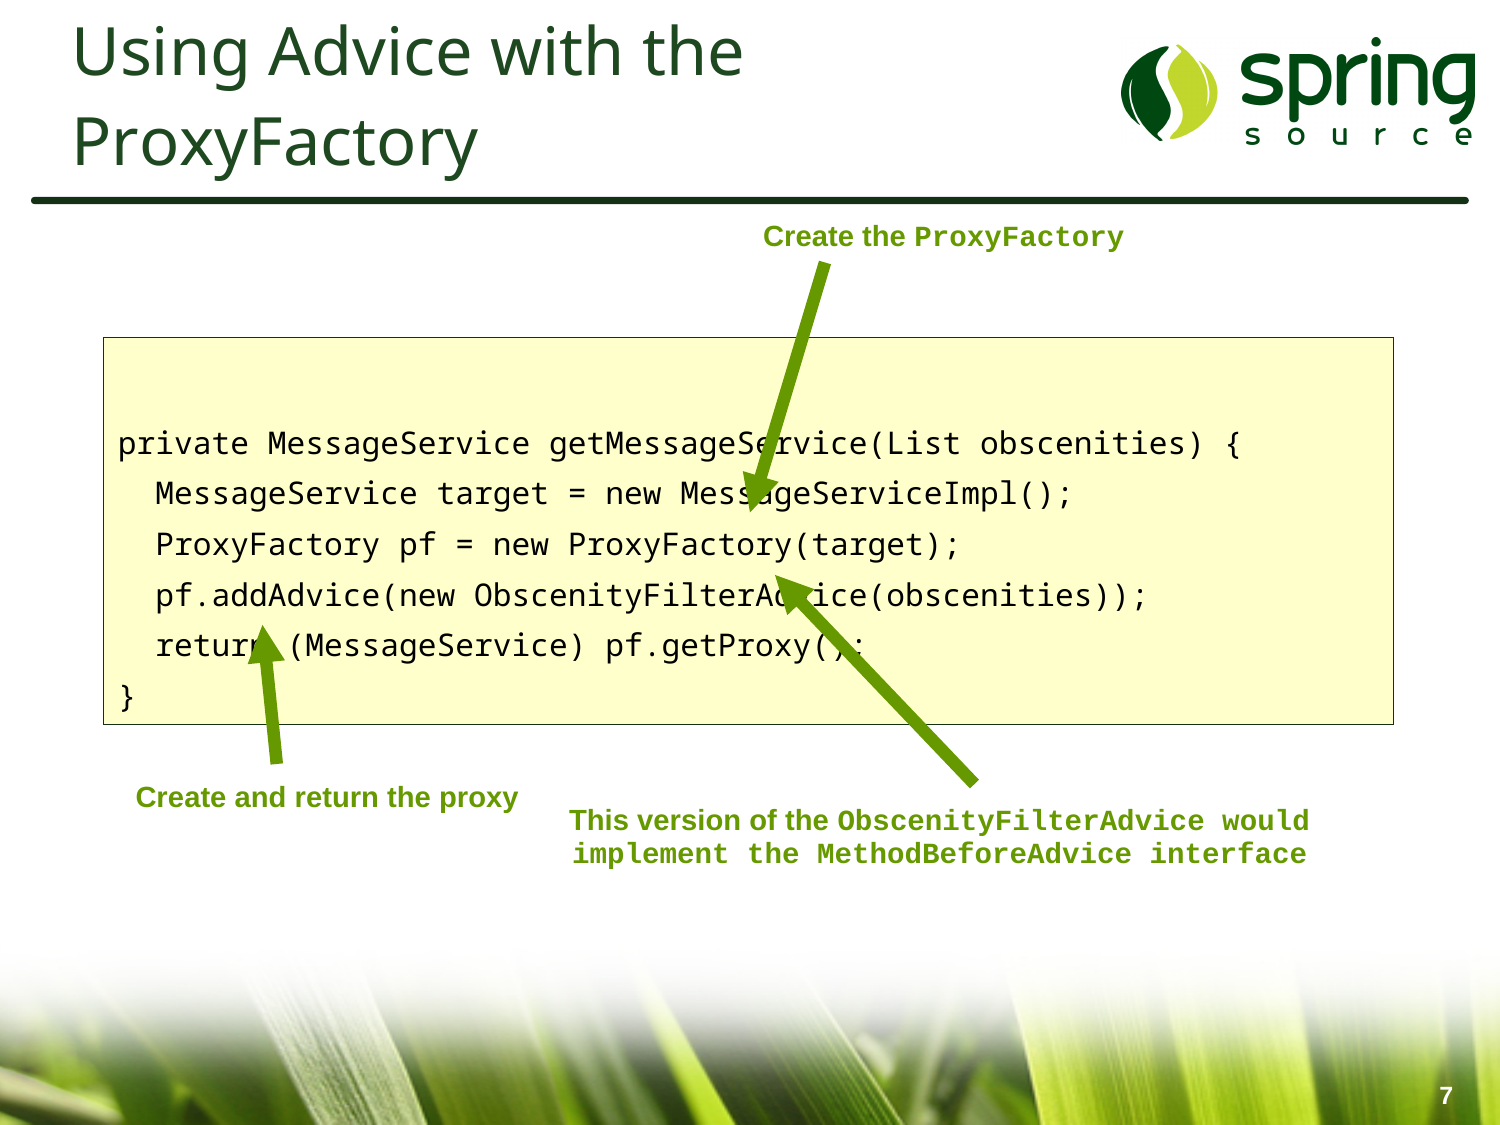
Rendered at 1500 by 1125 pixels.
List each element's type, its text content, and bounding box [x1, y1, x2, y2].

picture [0, 944, 1500, 1125]
text_box Create the ProxyFactory [687, 212, 1201, 264]
list private MessageService getMessageService(List obscenities) { MessageService target = new MessageServiceImpl(); ProxyFactory pf = new ProxyFactory(target); pf.addAdvice(new ObscenityFilterAdvice(obscenities)); return (MessageService) pf.getProxy(); } [103, 337, 1394, 692]
picture [1121, 37, 1475, 145]
text_box This version of the ObscenityFilterAdvice would implement the MethodBeforeAdvice interface [549, 796, 1330, 880]
title Using Advice with the ProxyFactory [56, 5, 1089, 184]
text_box Create and return the proxy [52, 773, 603, 822]
